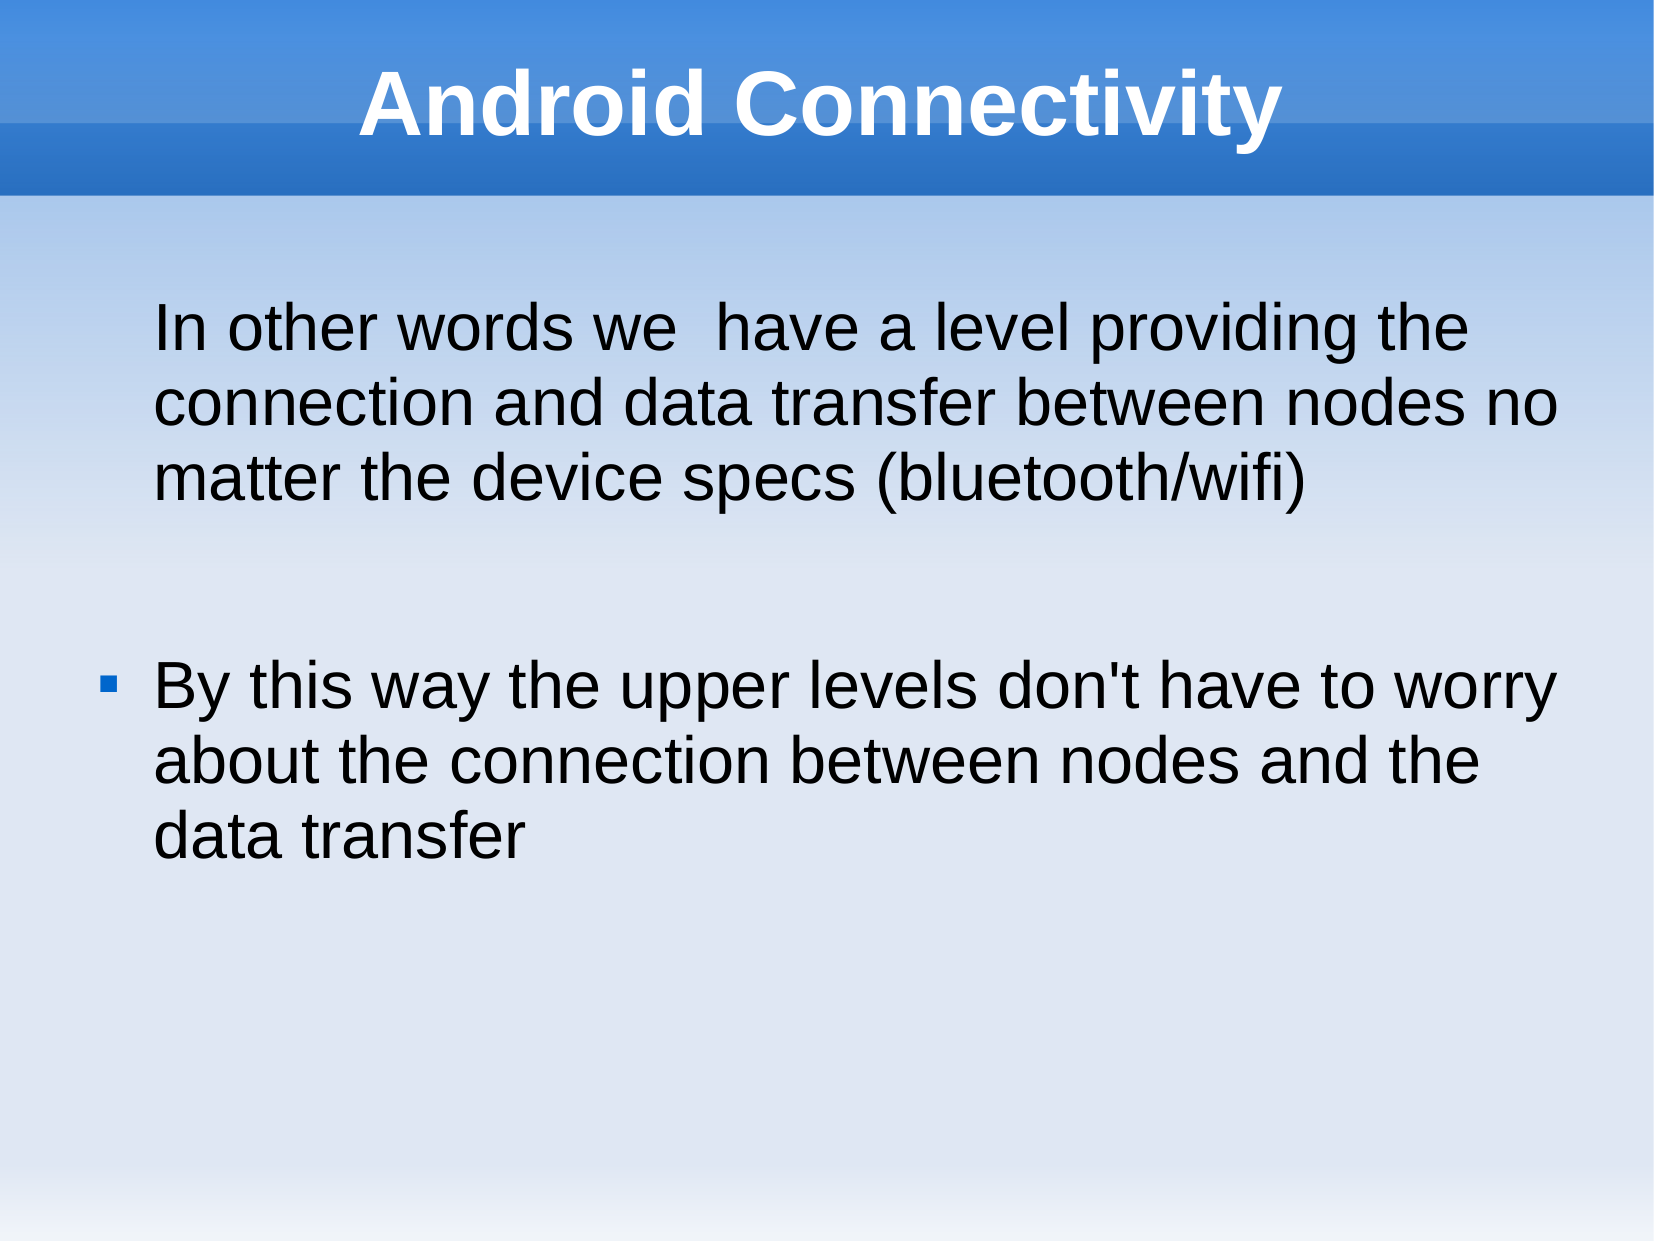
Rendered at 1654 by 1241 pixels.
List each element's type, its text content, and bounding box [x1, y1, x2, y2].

picture [0, 0, 1654, 1241]
title Android Connectivity [76, 0, 1565, 208]
list In other words we have a level providing the connection and data transfer between nodes no matter the device specs (bluetooth/wifi) By this way the upper levels don't have to worry about the connection between nodes and the data transfer [82, 290, 1571, 1109]
